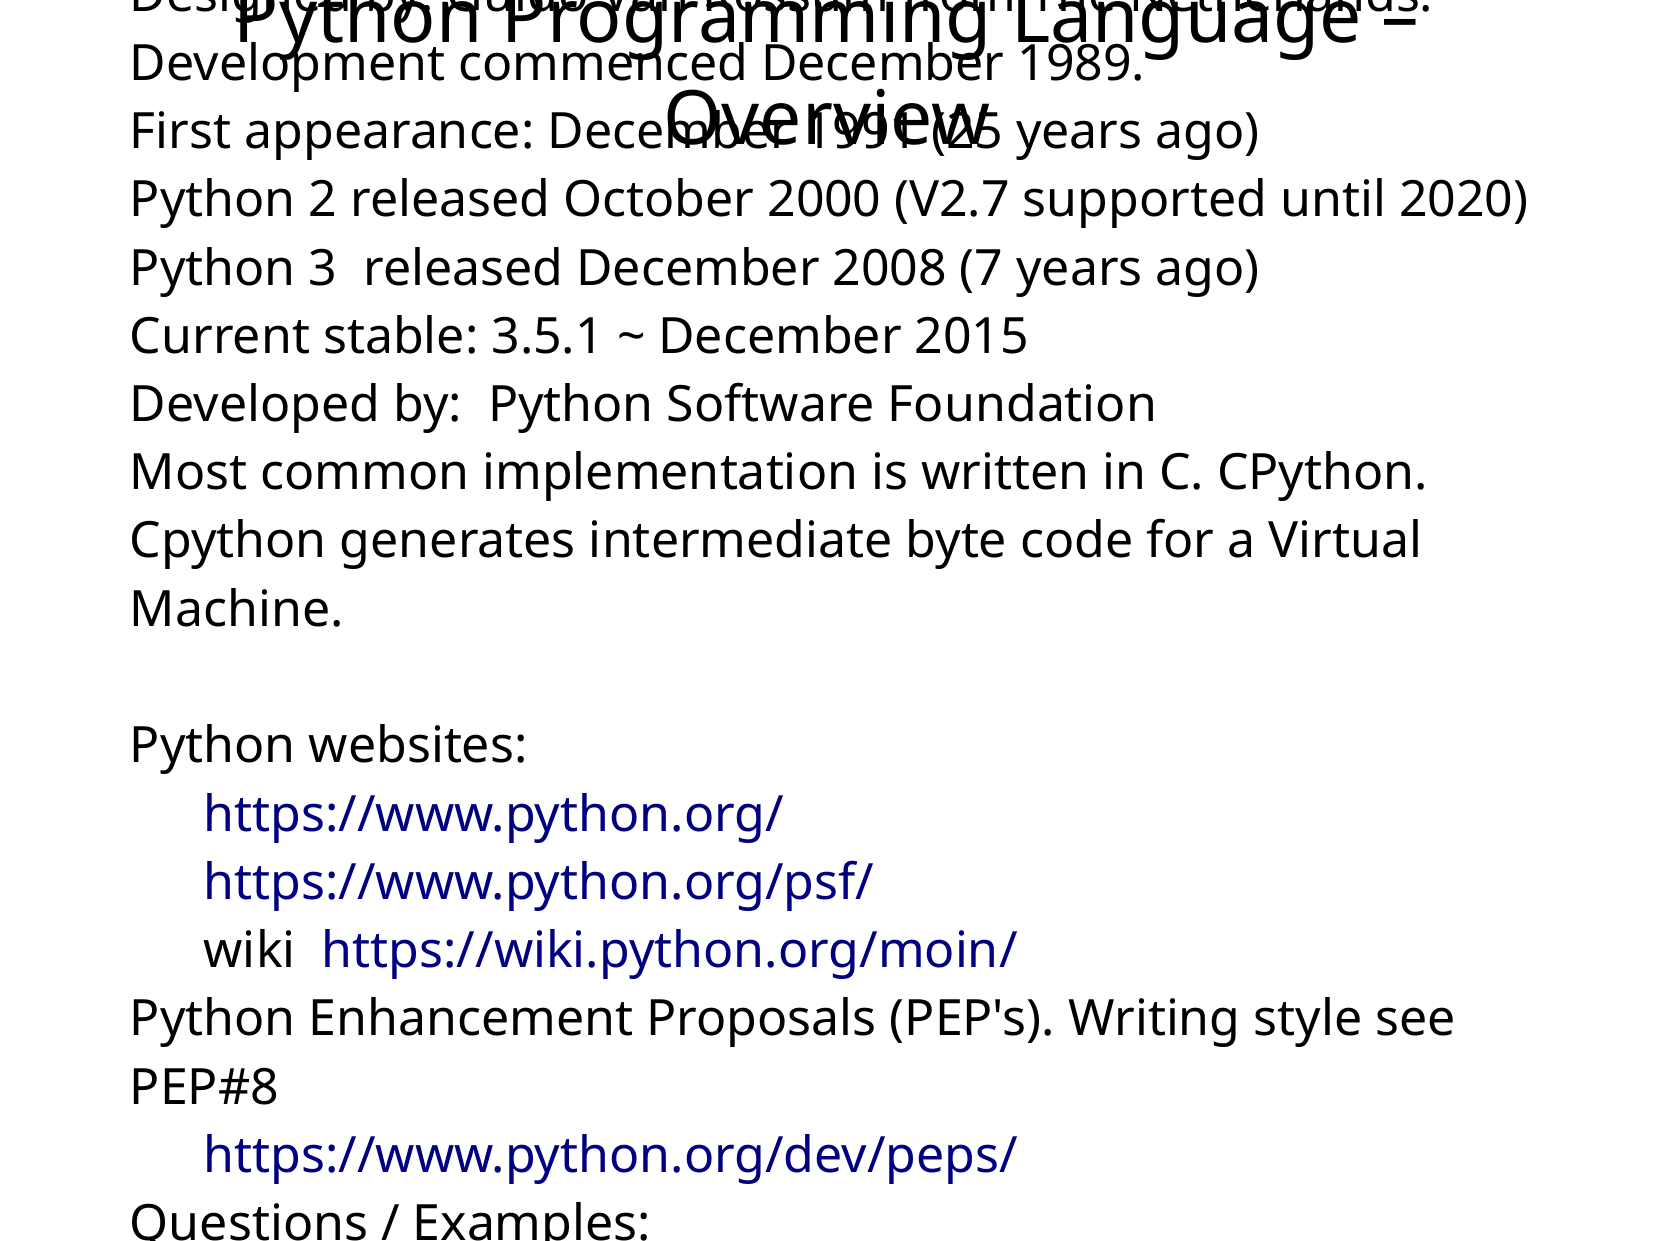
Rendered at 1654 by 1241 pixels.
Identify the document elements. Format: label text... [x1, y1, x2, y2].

title Designed by: Guido Van Rossum from The Netherlands. Development commenced December 1989. First appearance: December 1991 (25 years ago) Python 2 released October 2000 (V2.7 supported until 2020) Python 3 released December 2008 (7 years ago) Current stable: 3.5.1 ~ December 2015 Developed by: Python Software Foundation Most common implementation is written in C. CPython. Cpython generates intermediate byte code for a Virtual Machine. Python websites: https://www.python.org/ https://www.python.org/psf/ wiki https://wiki.python.org/moin/ Python Enhancement Proposals (PEP's). Writing style see PEP#8 https://www.python.org/dev/peps/ Questions / Examples: http://stackoverflow.com/questions/tagged/python http://nullege.com/ [94, 118, 1583, 1233]
title Python Programming Language – Overview [82, 0, 1571, 130]
